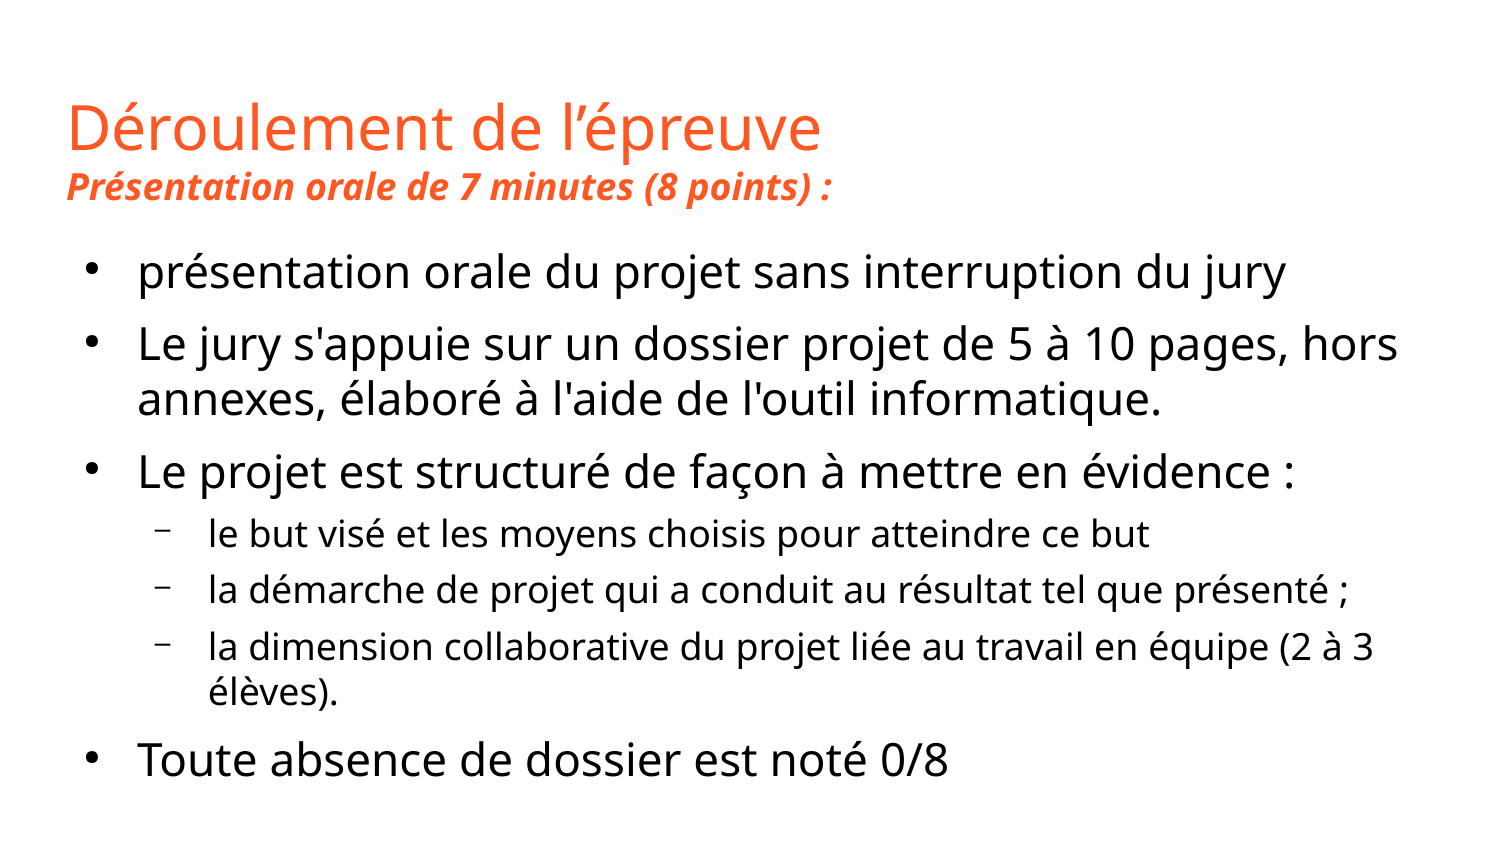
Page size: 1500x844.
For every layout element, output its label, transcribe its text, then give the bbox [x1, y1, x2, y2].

title Déroulement de l’épreuve Présentation orale de 7 minutes (8 points) : [51, 72, 1449, 167]
list présentation orale du projet sans interruption du jury Le jury s'appuie sur un dossier projet de 5 à 10 pages, hors annexes, élaboré à l'aide de l'outil informatique. Le projet est structuré de façon à mettre en évidence : le but visé et les moyens choisis pour atteindre ce but la démarche de projet qui a conduit au résultat tel que présenté ; la dimension collaborative du projet liée au travail en équipe (2 à 3 élèves). Toute absence de dossier est noté 0/8 [51, 227, 1449, 778]
